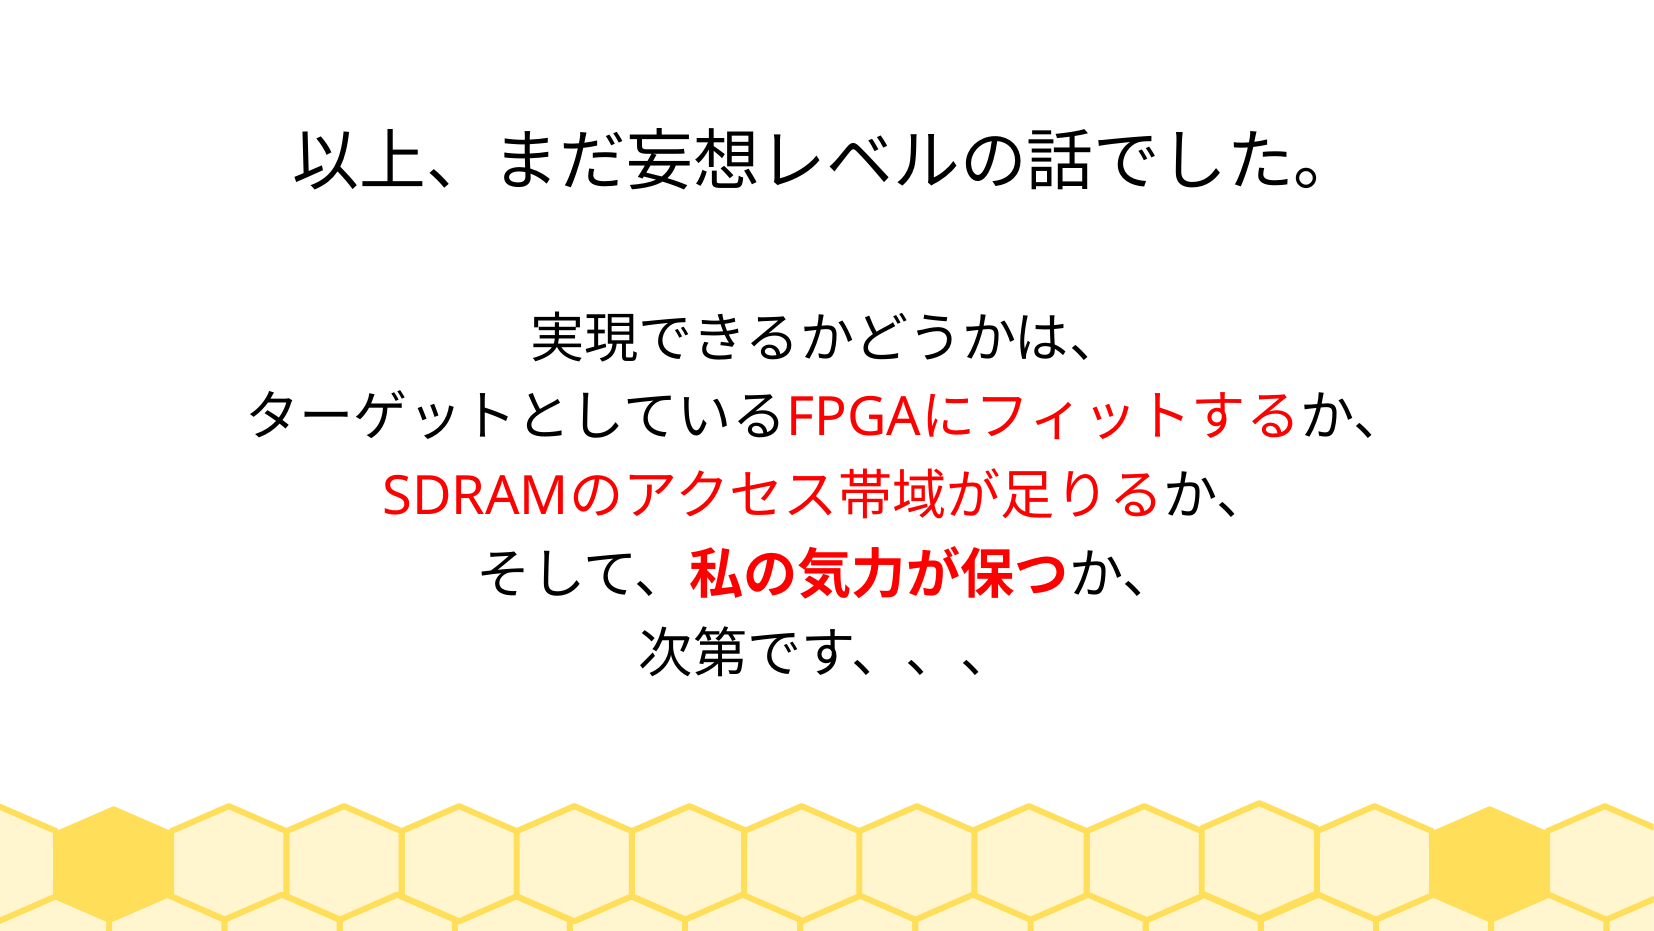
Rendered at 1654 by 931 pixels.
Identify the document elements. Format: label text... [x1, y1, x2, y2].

subtitle 以上、まだ妄想レベルの話でした。 実現できるかどうかは、 ターゲットとしているFPGAにフィットするか、 SDRAMのアクセス帯域が足りるか、 そして、私の気力が保つか、 次第です、、、 [82, 37, 1571, 758]
